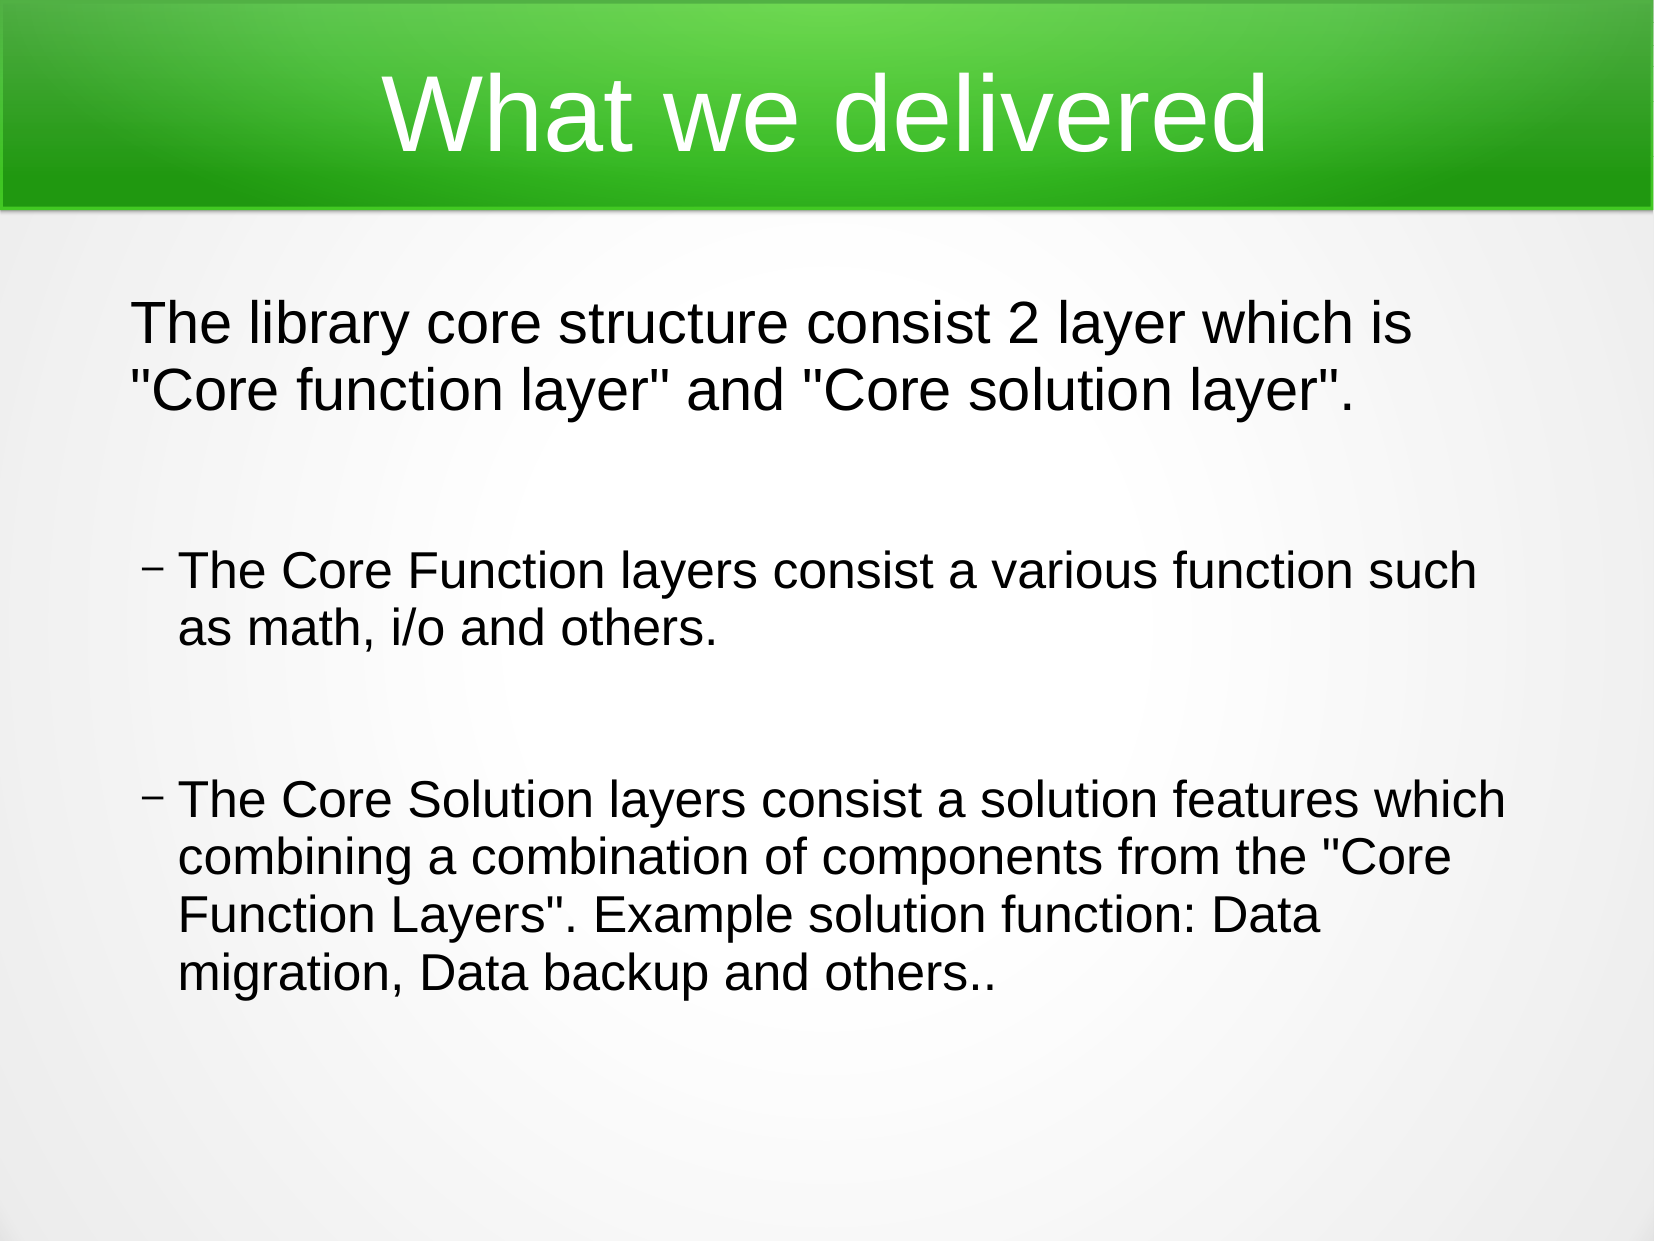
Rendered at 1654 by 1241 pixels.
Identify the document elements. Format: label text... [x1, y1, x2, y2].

title What we delivered [82, 49, 1571, 179]
list The library core structure consist 2 layer which is "Core function layer" and "Core solution layer". The Core Function layers consist a various function such as math, i/o and others. The Core Solution layers consist a solution features which combining a combination of components from the "Core Function Layers". Example solution function: Data migration, Data backup and others.. [82, 290, 1538, 1010]
